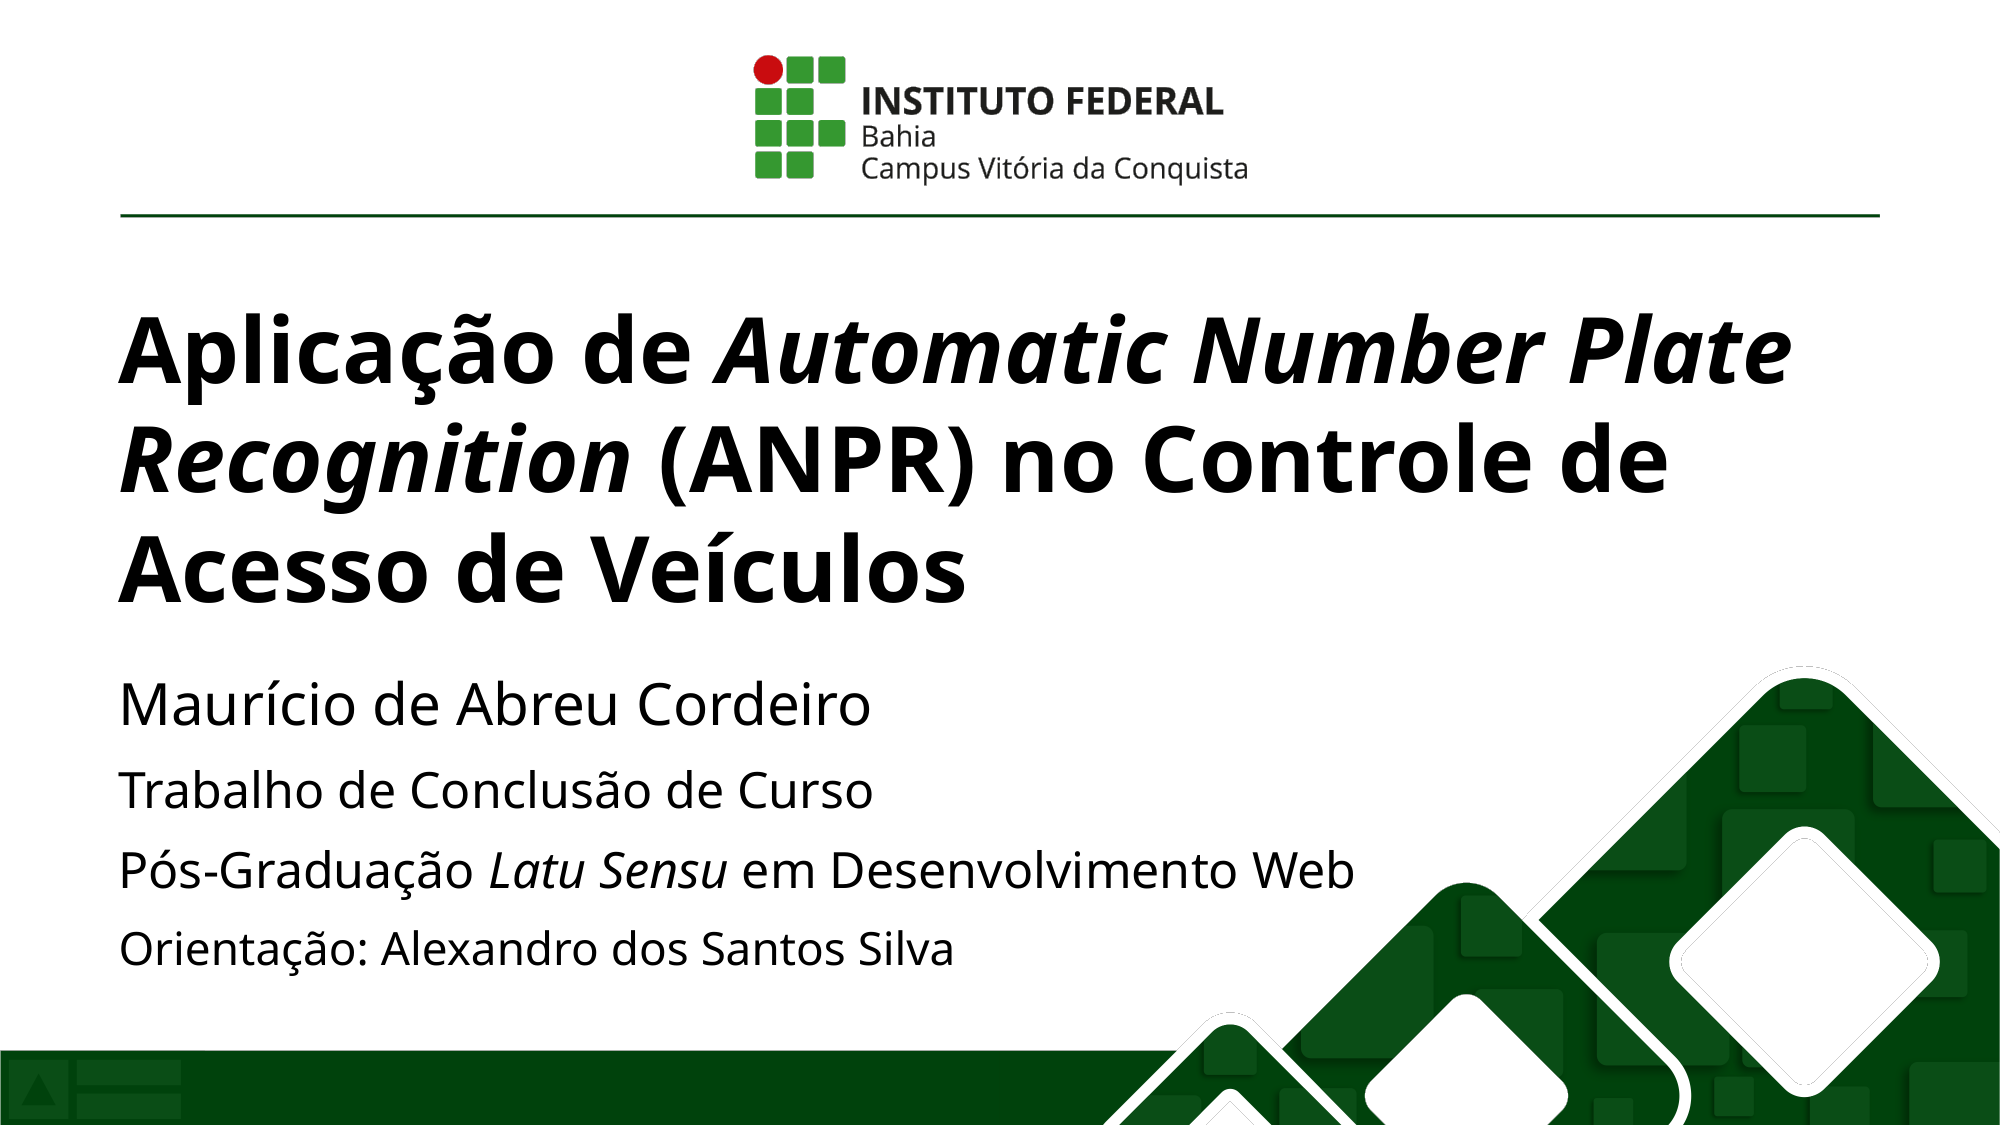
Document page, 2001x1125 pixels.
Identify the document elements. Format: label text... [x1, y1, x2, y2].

picture [0, 55, 2000, 1125]
text_box Maurício de Abreu Cordeiro Trabalho de Conclusão de Curso Pós-Graduação Latu Sensu em Desenvolvimento Web Orientação: Alexandro dos Santos Silva [118, 667, 1882, 939]
title Aplicação de Automatic Number Plate Recognition (ANPR) no Controle de Acesso de Veículos [118, 260, 1882, 653]
